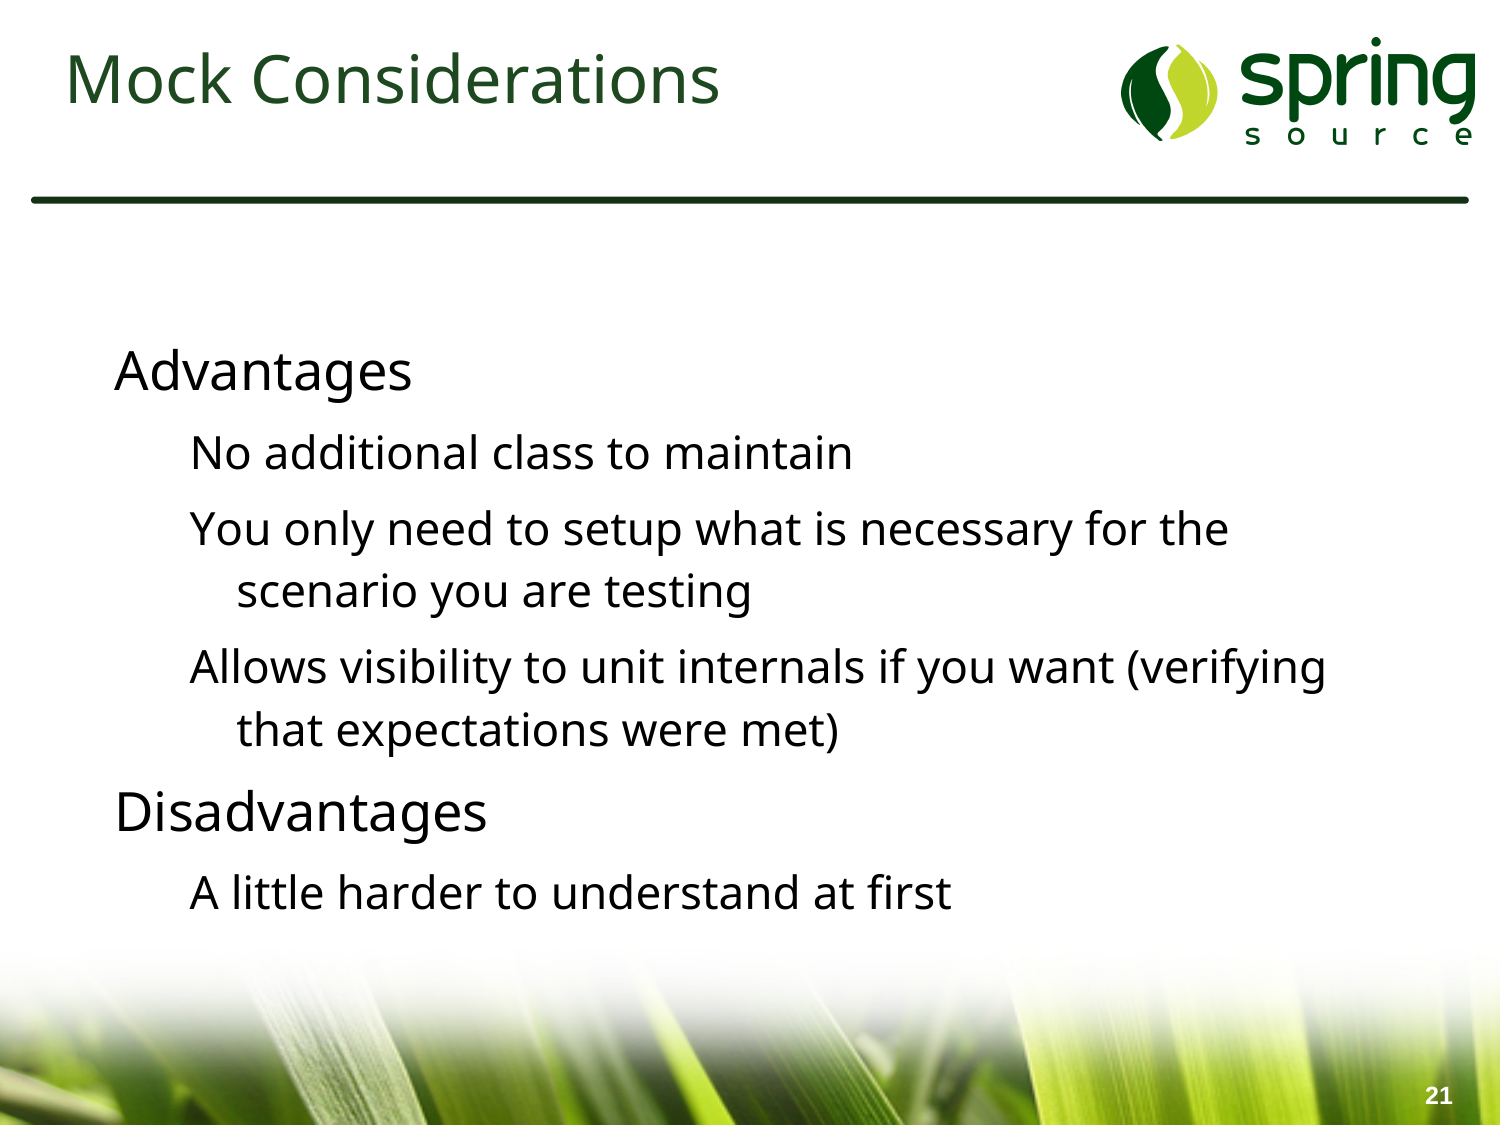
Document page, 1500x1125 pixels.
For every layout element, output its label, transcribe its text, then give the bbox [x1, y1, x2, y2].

title Mock Considerations [50, 24, 1326, 213]
picture [0, 944, 1500, 1125]
list Advantages No additional class to maintain You only need to setup what is necessary for the scenario you are testing Allows visibility to unit internals if you want (verifying that expectations were met) Disadvantages A little harder to understand at first [99, 324, 1376, 1001]
picture [1326, 37, 1475, 145]
